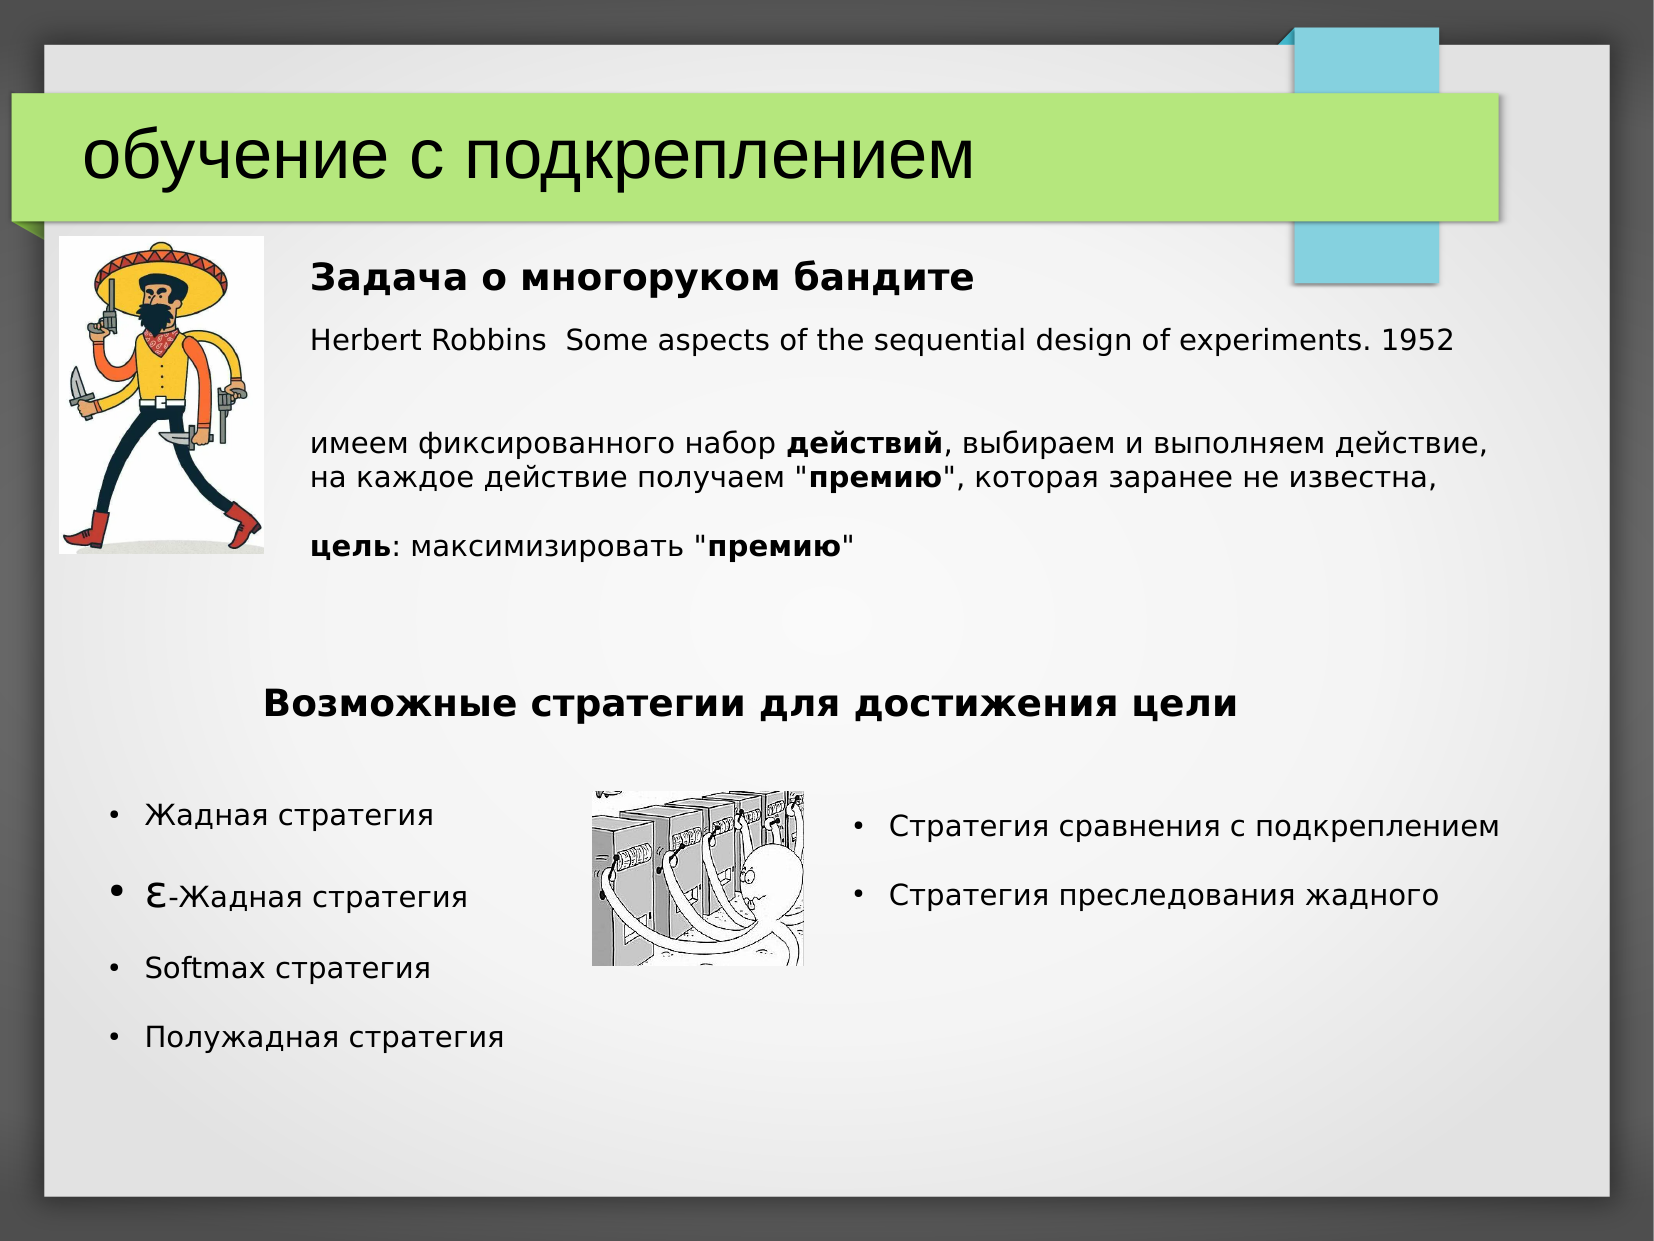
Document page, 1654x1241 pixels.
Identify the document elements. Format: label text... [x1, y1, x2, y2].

text_box Жадная стратегия ε-Жадная стратегия Softmax стратегия Полужадная стратегия [94, 790, 579, 1097]
picture [0, 0, 1654, 1241]
title обучение с подкреплением [82, 94, 1264, 213]
text_box Задача о многоруком бандите Herbert Robbins Some aspects of the sequential design of experiments. 1952 имеем фиксированного набор действий, выбираем и выполняем действие, на каждое действие получаем "премию", которая заранее не известна, цель: максимизировать "премию" [295, 248, 1571, 605]
text_box Возможные стратегии для достижения цели [248, 673, 1287, 733]
text_box Стратегия сравнения с подкреплением Стратегия преследования жадного [838, 767, 1571, 1044]
